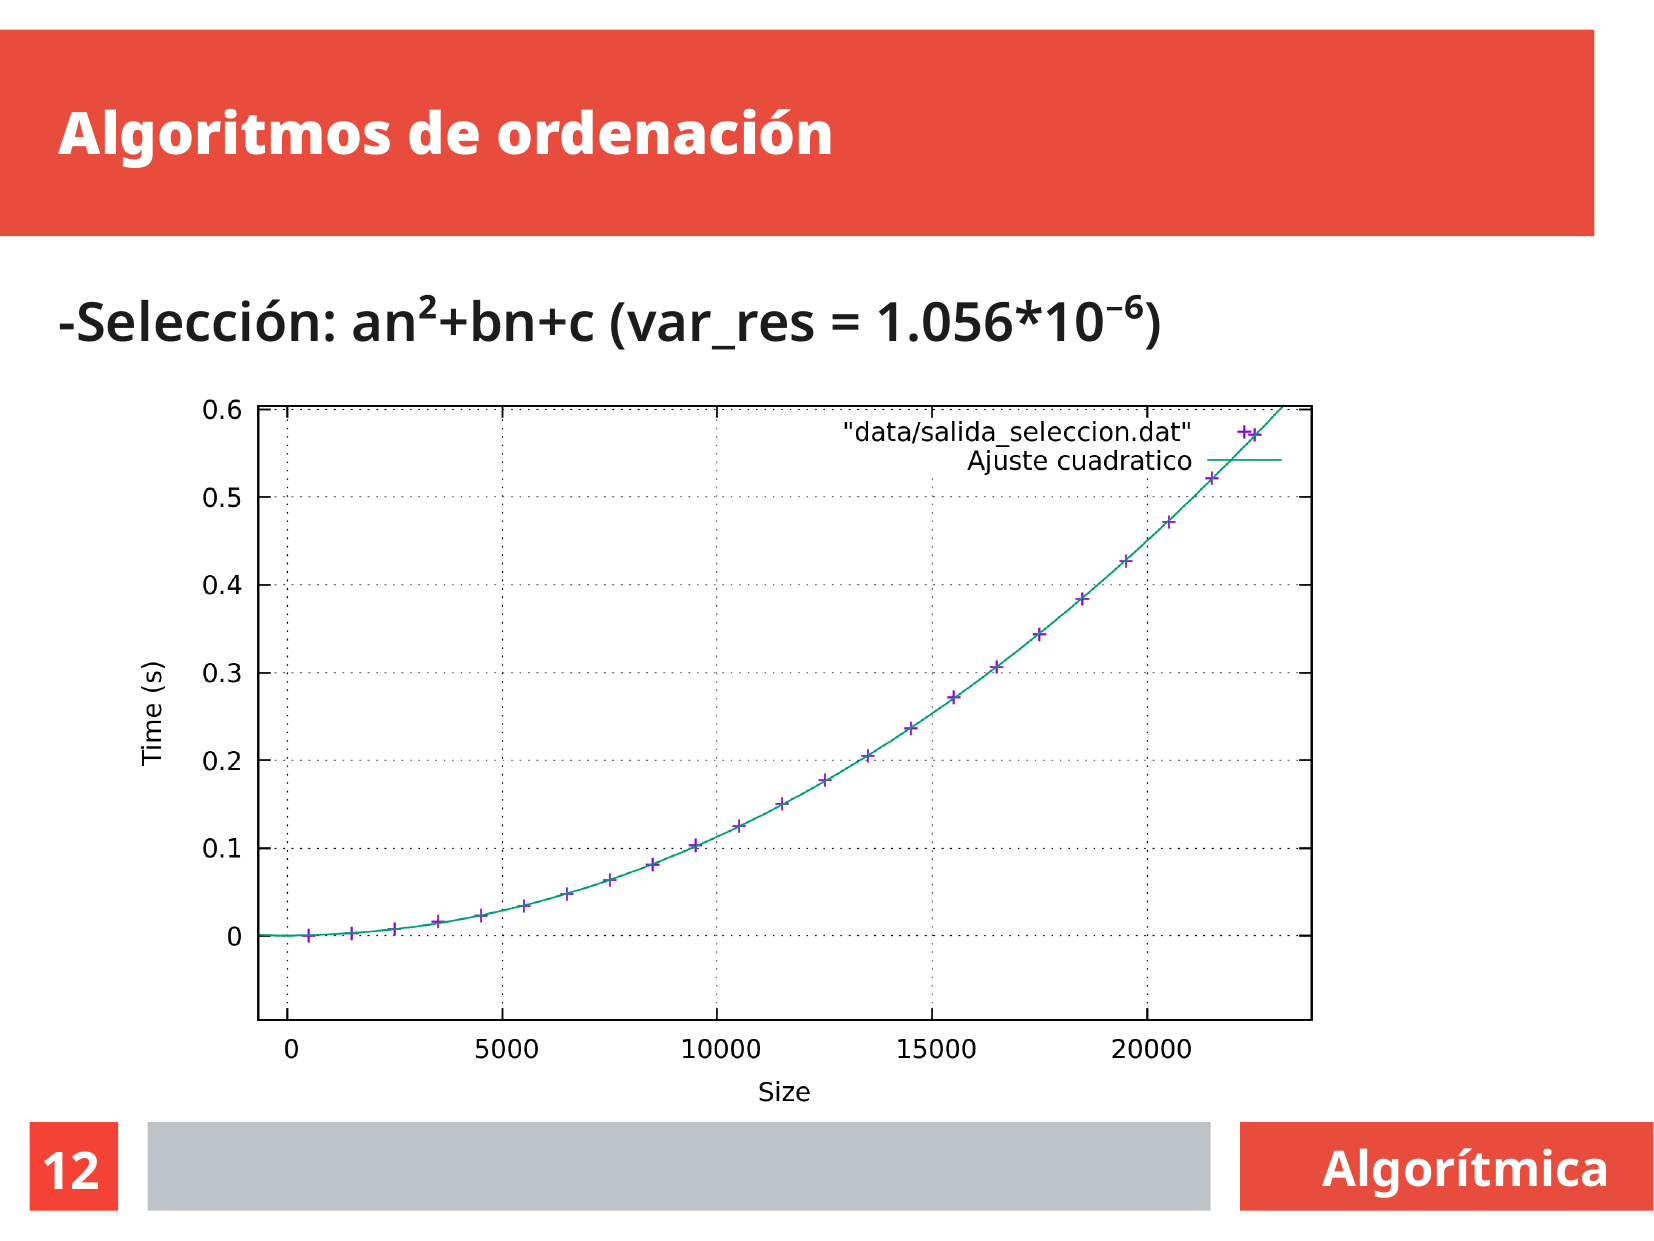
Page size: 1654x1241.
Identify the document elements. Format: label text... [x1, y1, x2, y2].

list 12 [41, 1133, 113, 1205]
list -Selección: an²+bn+c (var_res = 1.056*10⁻⁶) [59, 283, 1565, 367]
picture [129, 374, 1501, 1111]
title Algoritmos de ordenación [59, 82, 1595, 172]
list Algorítmica [1322, 1133, 1619, 1205]
